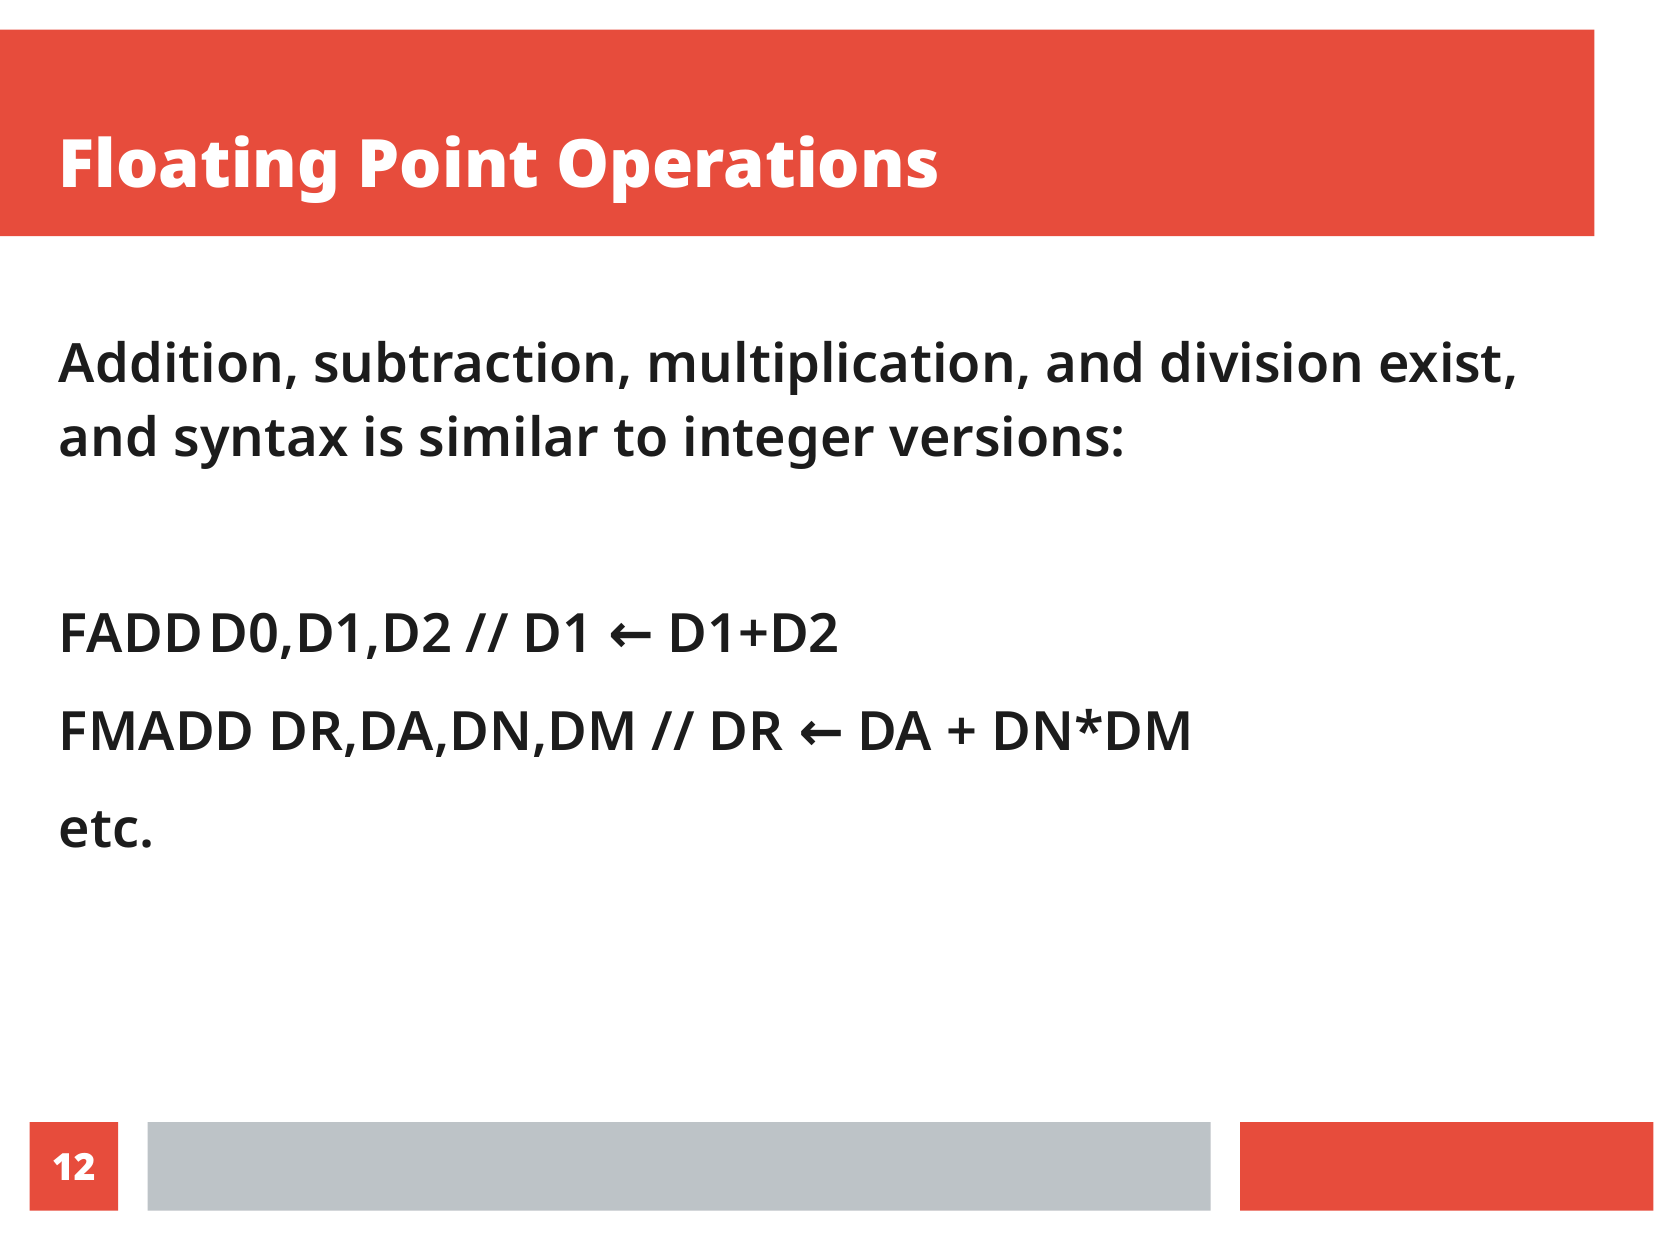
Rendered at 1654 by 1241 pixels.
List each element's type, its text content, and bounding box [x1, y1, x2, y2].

list Addition, subtraction, multiplication, and division exist, and syntax is similar to integer versions: FADD D0,D1,D2 // D1 ← D1+D2 FMADD DR,DA,DN,DM // DR ← DA + DN*DM etc. [59, 324, 1565, 1093]
title Floating Point Operations [59, 59, 1595, 207]
